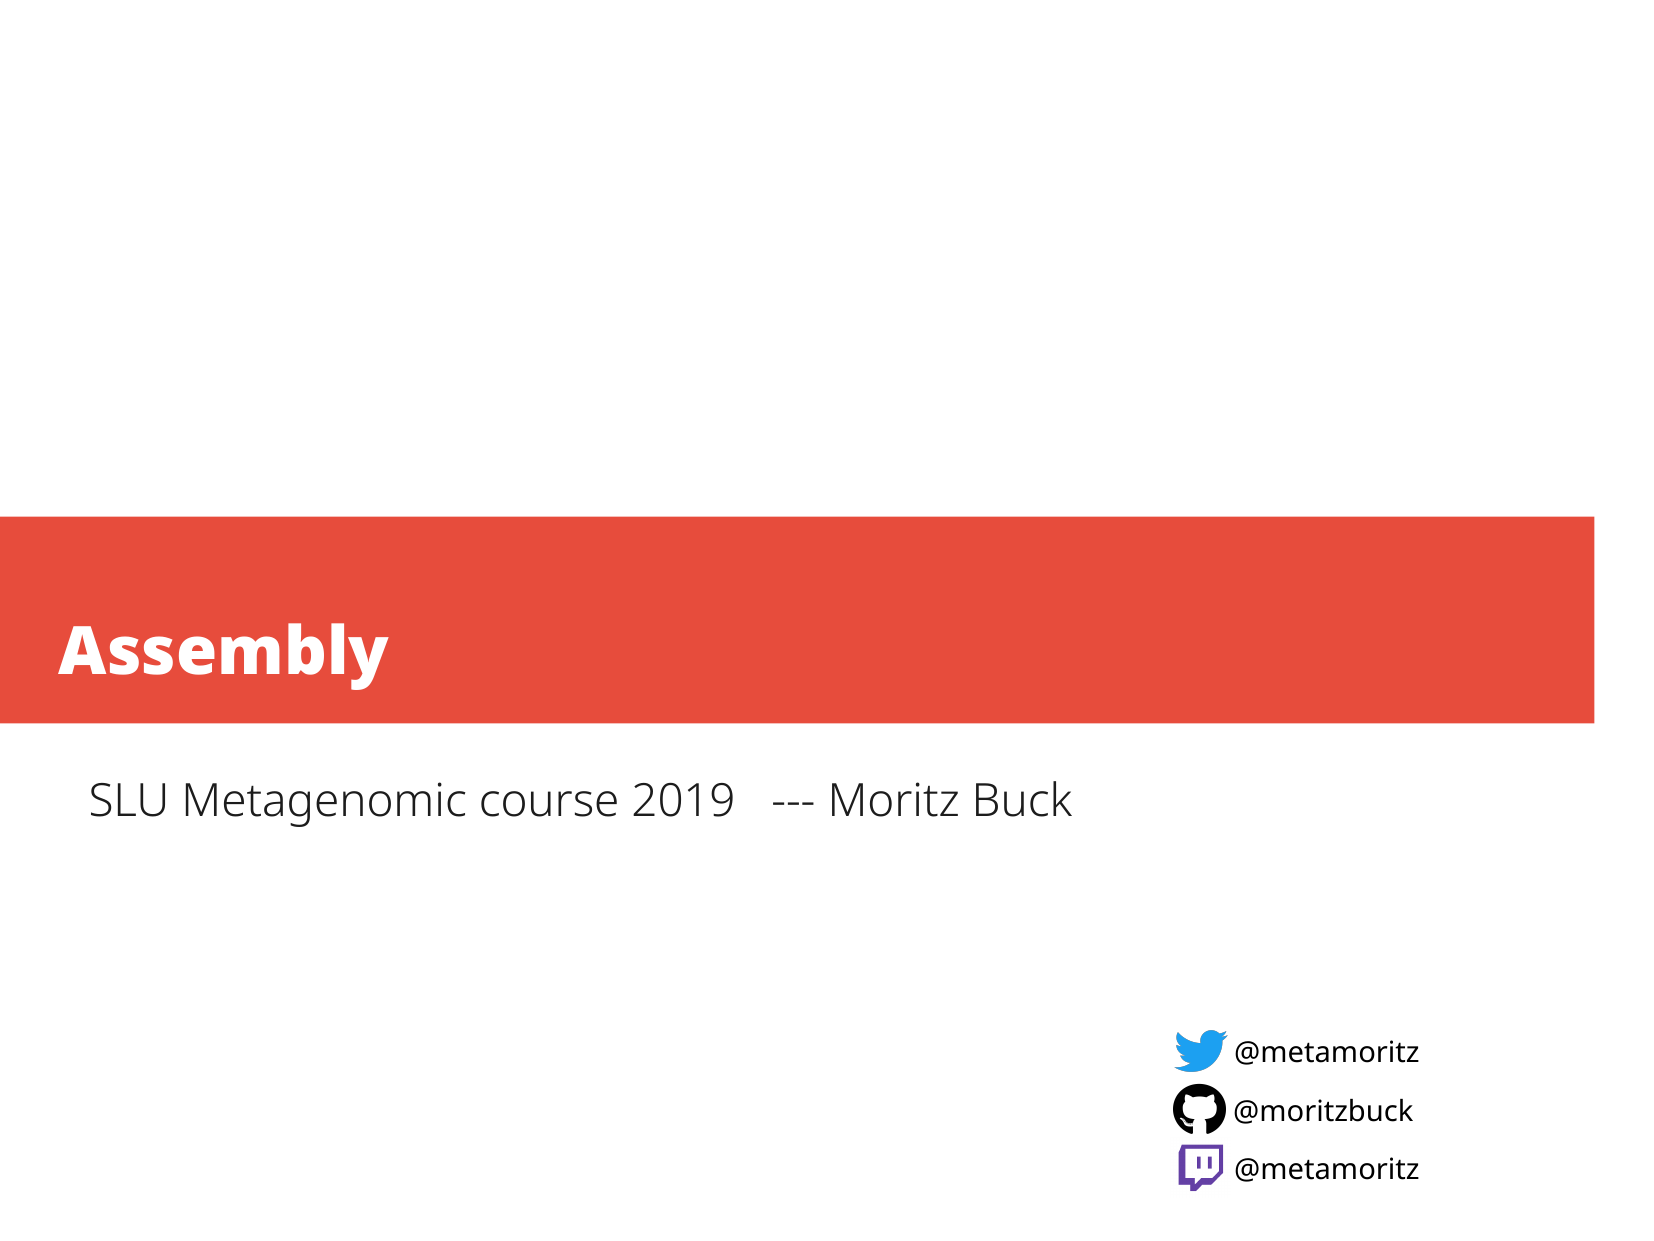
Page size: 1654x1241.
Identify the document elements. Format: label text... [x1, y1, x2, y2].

title Assembly [59, 546, 1595, 694]
picture [1173, 1083, 1226, 1136]
text_box @metamoritz [1219, 1026, 1461, 1077]
text_box @metamoritz [1219, 1142, 1461, 1193]
picture [1170, 1137, 1231, 1198]
text_box @moritzbuck [1218, 1085, 1460, 1135]
picture [1174, 1030, 1219, 1072]
subtitle SLU Metagenomic course 2019 --- Moritz Buck [88, 767, 1595, 1182]
